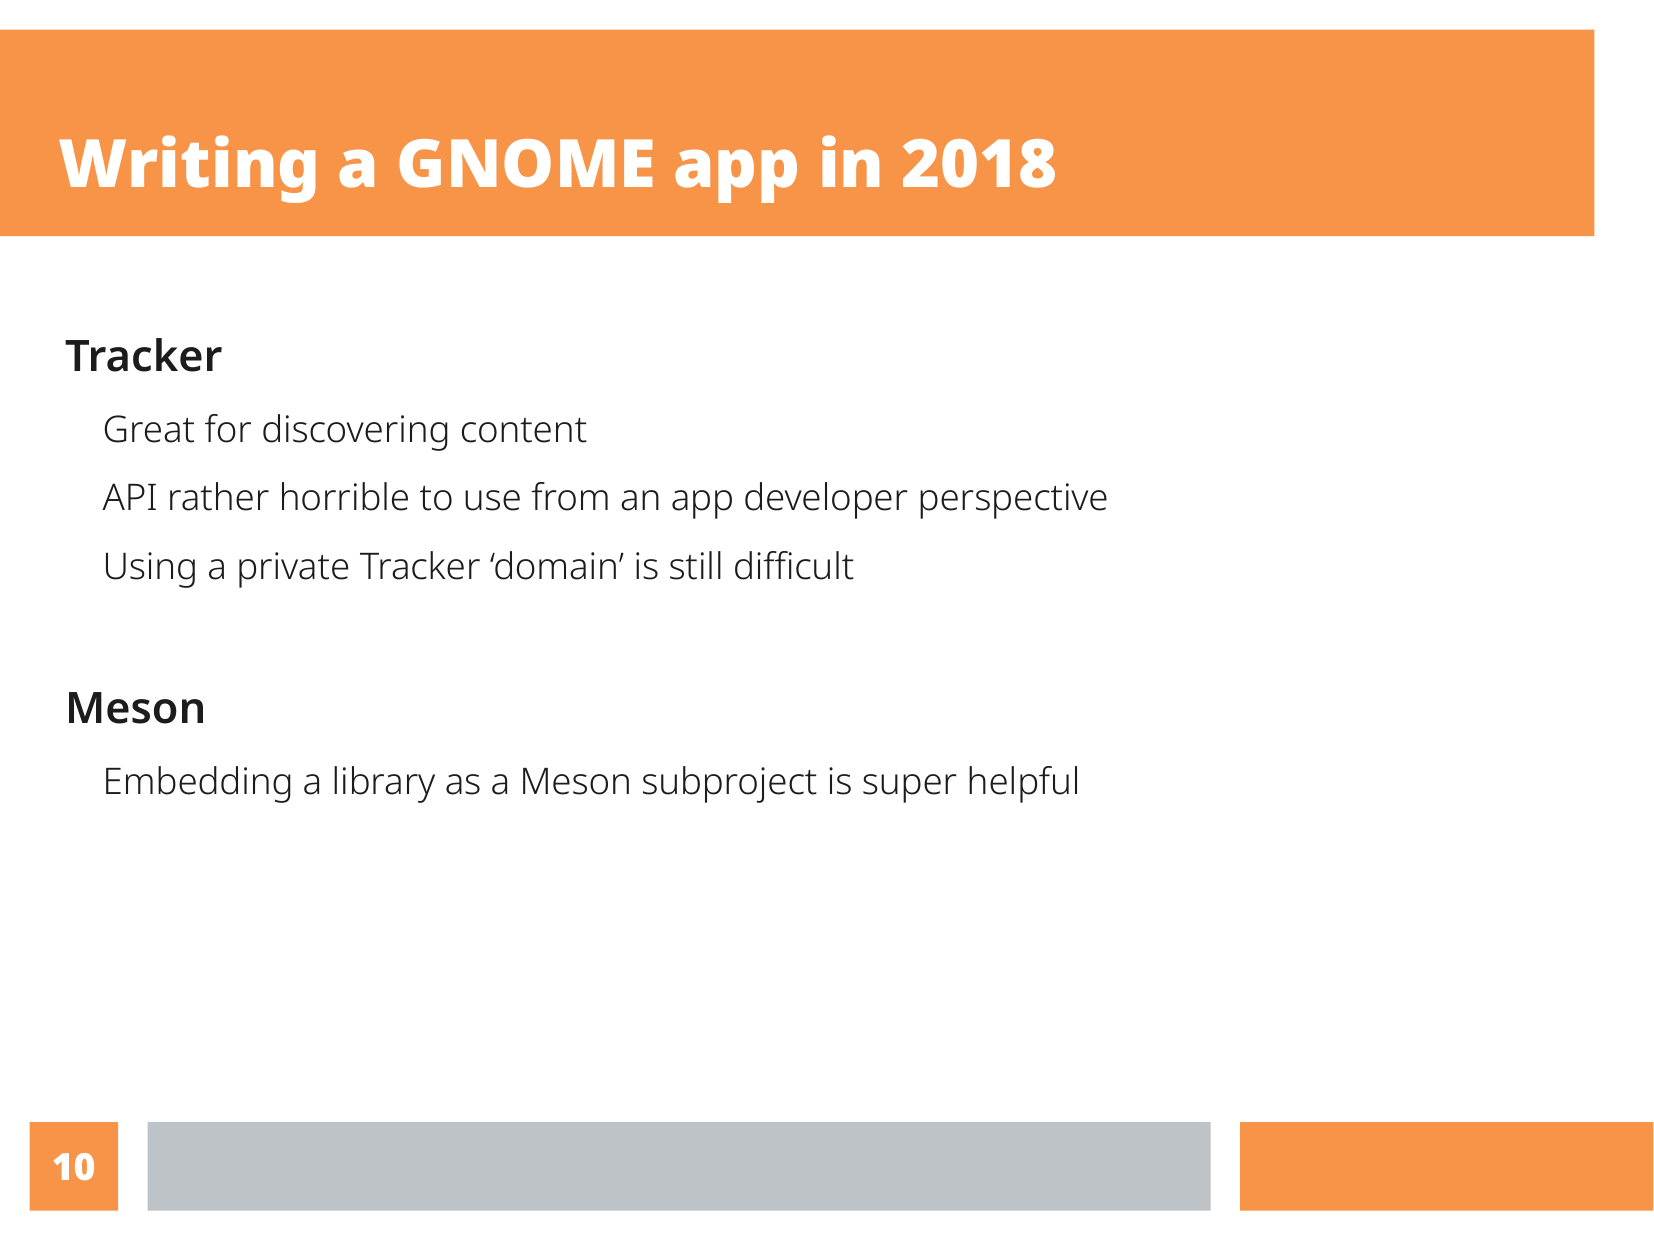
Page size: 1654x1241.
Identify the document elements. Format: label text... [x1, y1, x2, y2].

list Tracker Great for discovering content API rather horrible to use from an app developer perspective Using a private Tracker ‘domain’ is still difficult Meson Embedding a library as a Meson subproject is super helpful [64, 324, 1571, 1093]
title Writing a GNOME app in 2018 [59, 59, 1595, 207]
